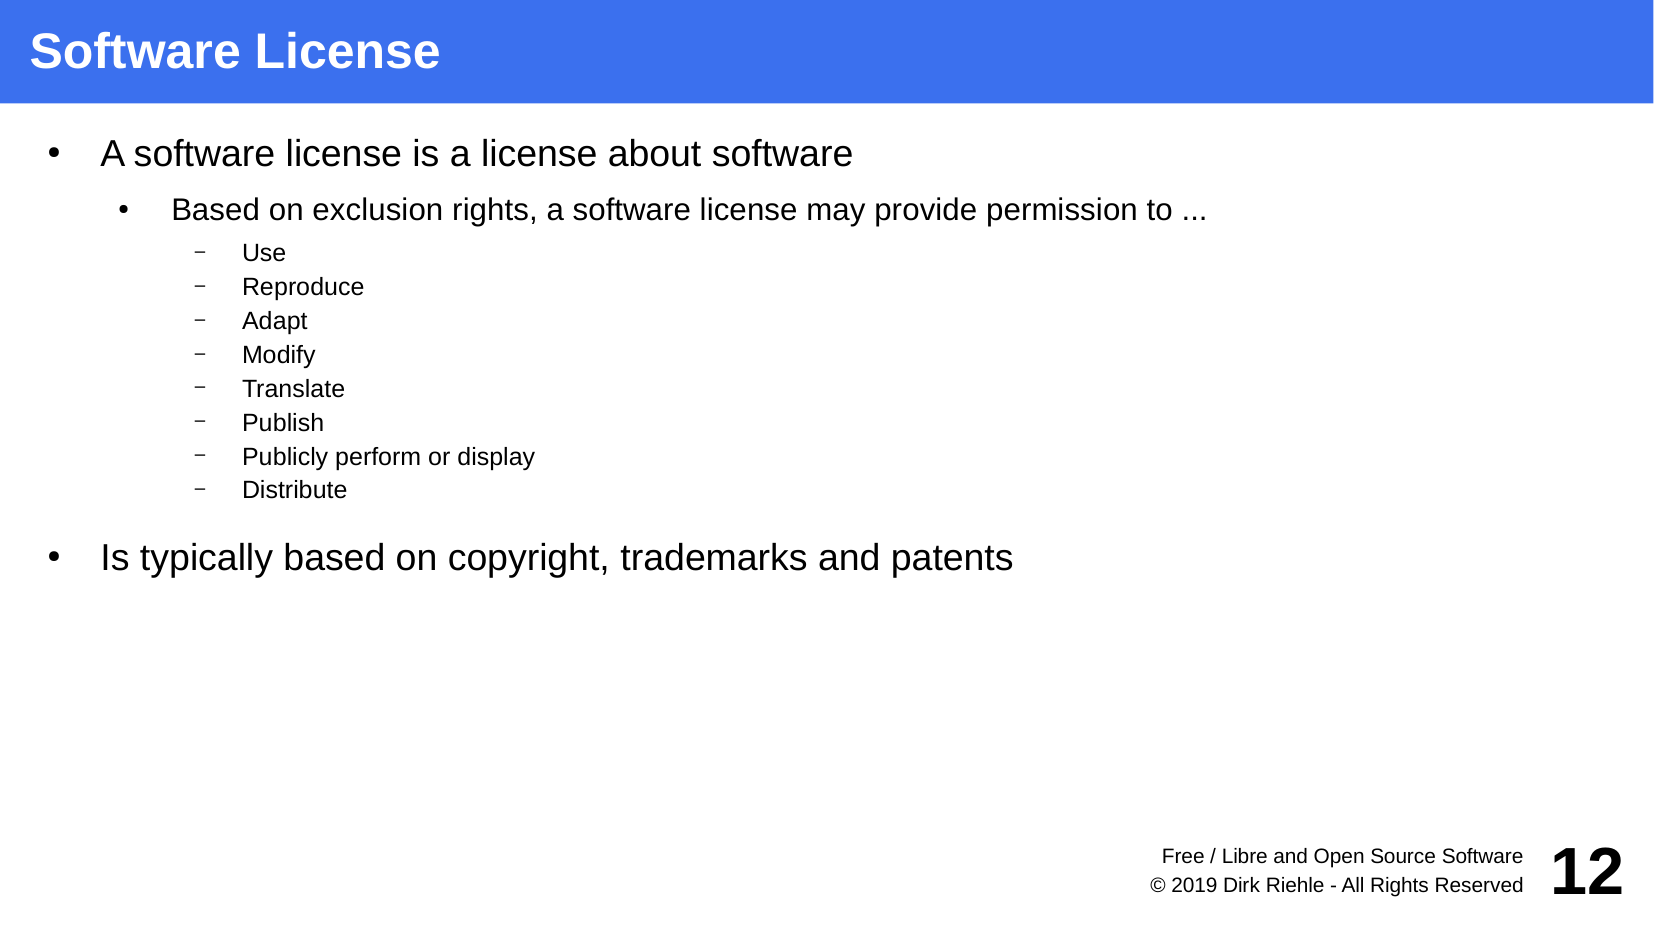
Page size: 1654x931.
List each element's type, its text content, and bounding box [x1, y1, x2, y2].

list A software license is a license about software Based on exclusion rights, a software license may provide permission to ... Use Reproduce Adapt Modify Translate Publish Publicly perform or display Distribute Is typically based on copyright, trademarks and patents [29, 132, 1625, 813]
title Software License [0, 0, 1654, 104]
